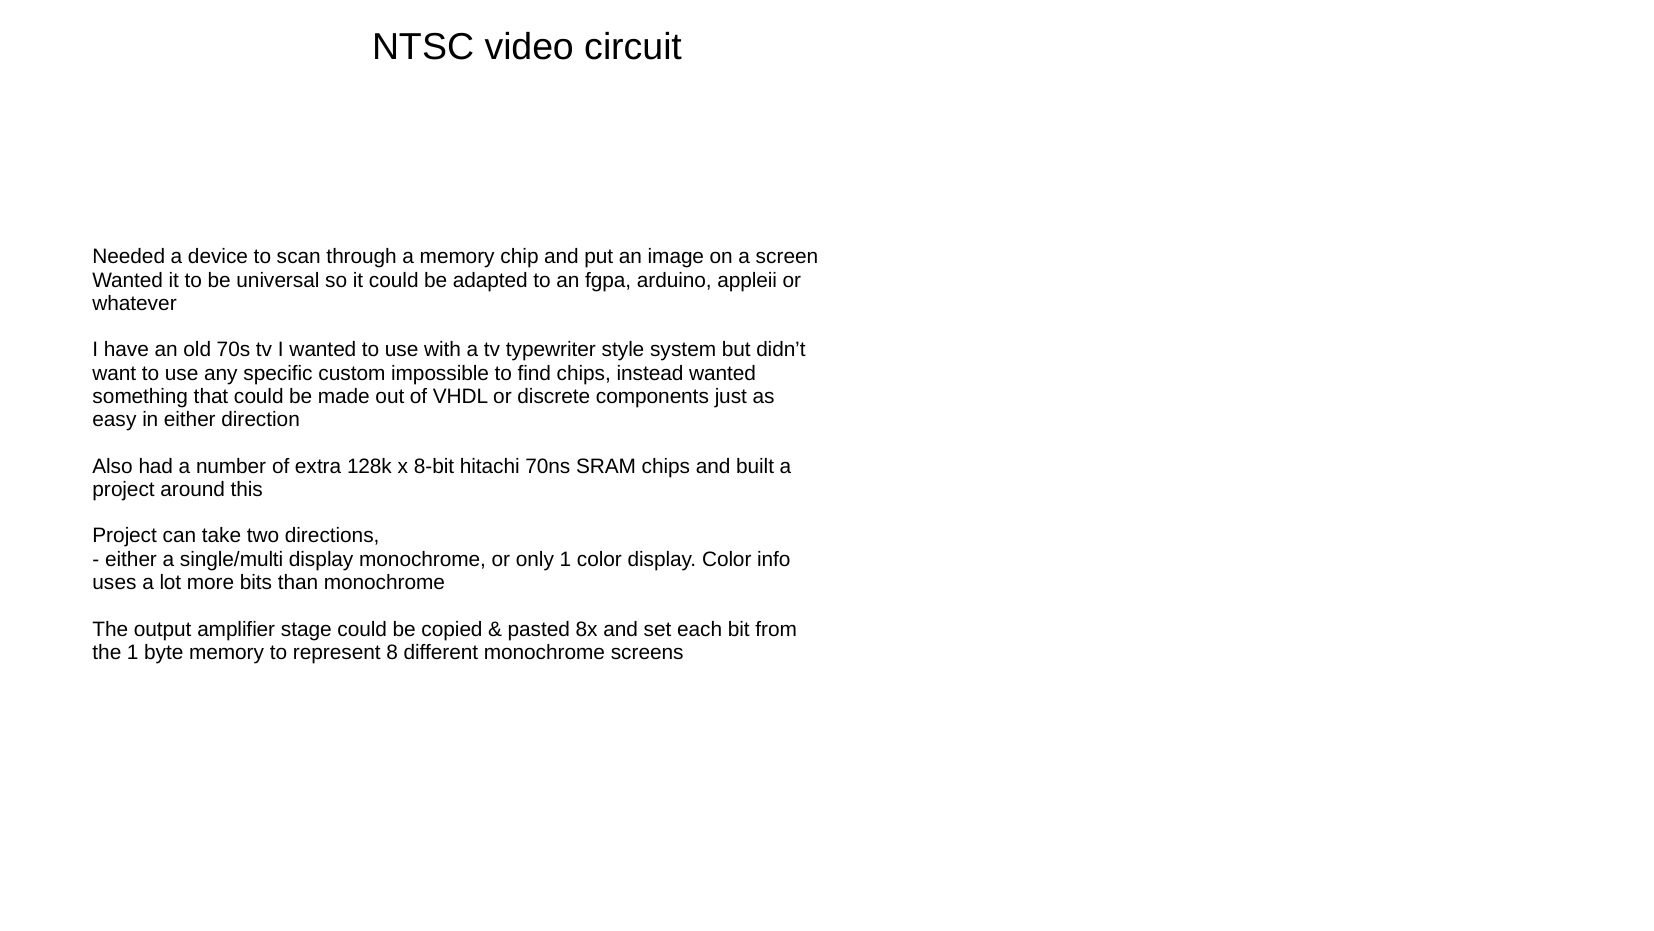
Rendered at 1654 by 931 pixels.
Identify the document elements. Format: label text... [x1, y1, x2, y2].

text_box NTSC video circuit [357, 17, 1233, 139]
text_box Needed a device to scan through a memory chip and put an image on a screen Wanted it to be universal so it could be adapted to an fgpa, arduino, appleii or whatever I have an old 70s tv I wanted to use with a tv typewriter style system but didn’t want to use any specific custom impossible to find chips, instead wanted something that could be made out of VHDL or discrete components just as easy in either direction Also had a number of extra 128k x 8-bit hitachi 70ns SRAM chips and built a project around this Project can take two directions, - either a single/multi display monochrome, or only 1 color display. Color info uses a lot more bits than monochrome The output amplifier stage could be copied & pasted 8x and set each bit from the 1 byte memory to represent 8 different monochrome screens [77, 237, 839, 672]
